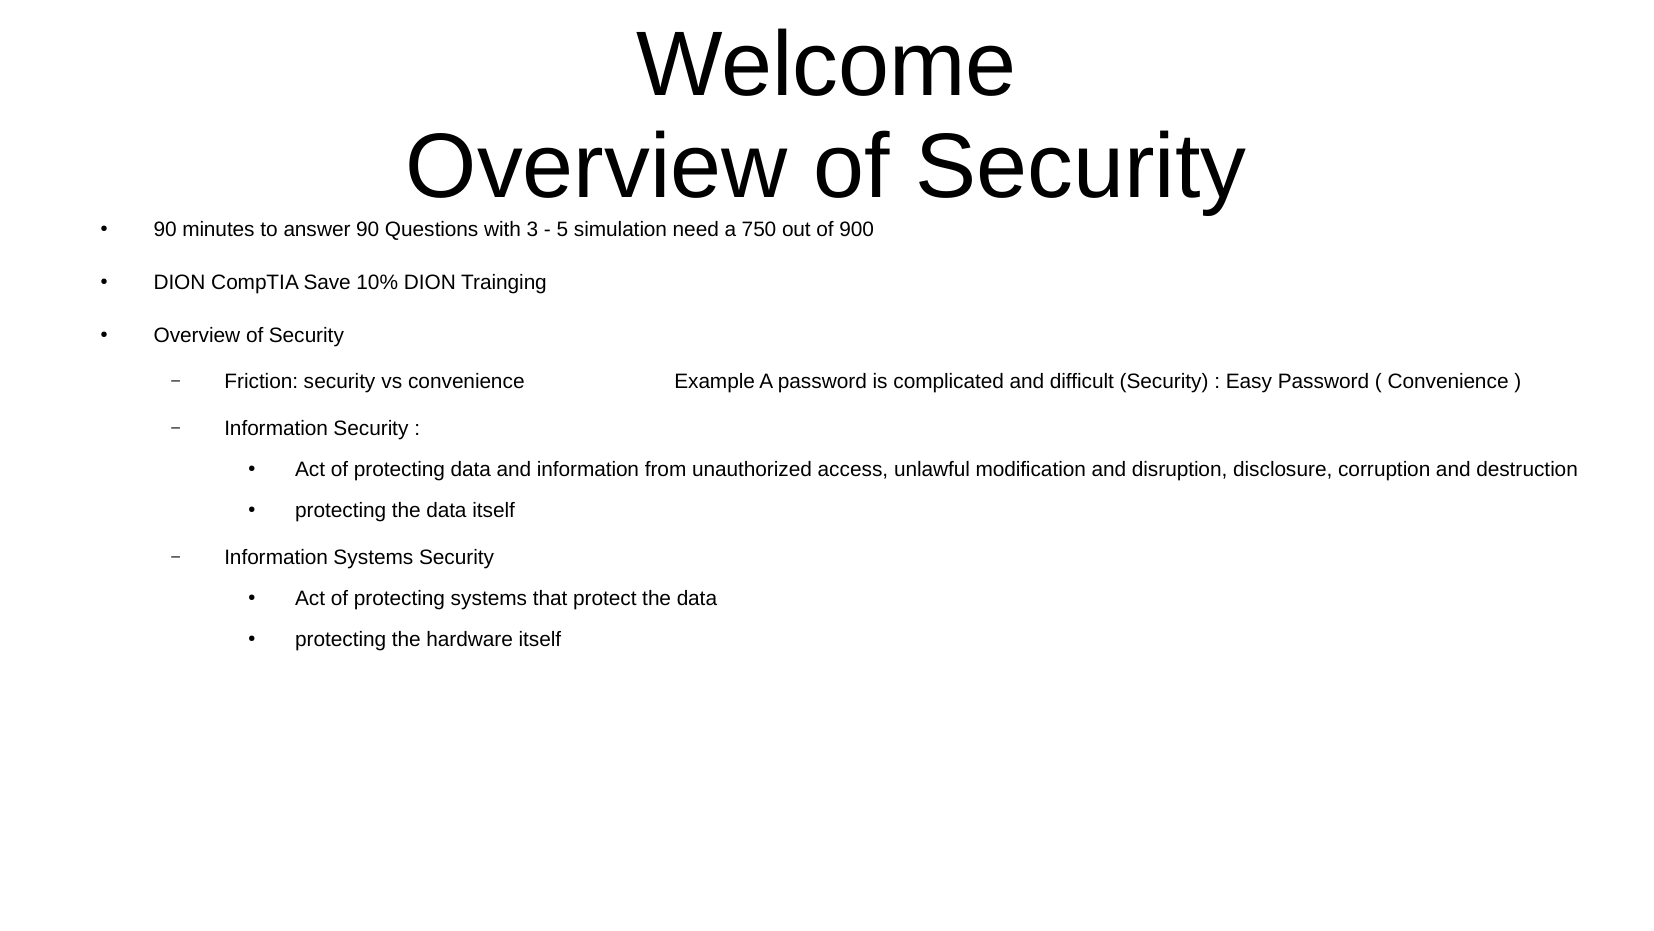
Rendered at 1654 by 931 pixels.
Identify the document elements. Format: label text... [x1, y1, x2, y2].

title Welcome Overview of Security [82, 12, 1571, 217]
list 90 minutes to answer 90 Questions with 3 - 5 simulation need a 750 out of 900 DION CompTIA Save 10% DION Trainging Overview of Security Friction: security vs convenience Example A password is complicated and difficult (Security) : Easy Password ( Convenience ) Information Security : Act of protecting data and information from unauthorized access, unlawful modification and disruption, disclosure, corruption and destruction protecting the data itself Information Systems Security Act of protecting systems that protect the data protecting the hardware itself [82, 217, 1636, 901]
